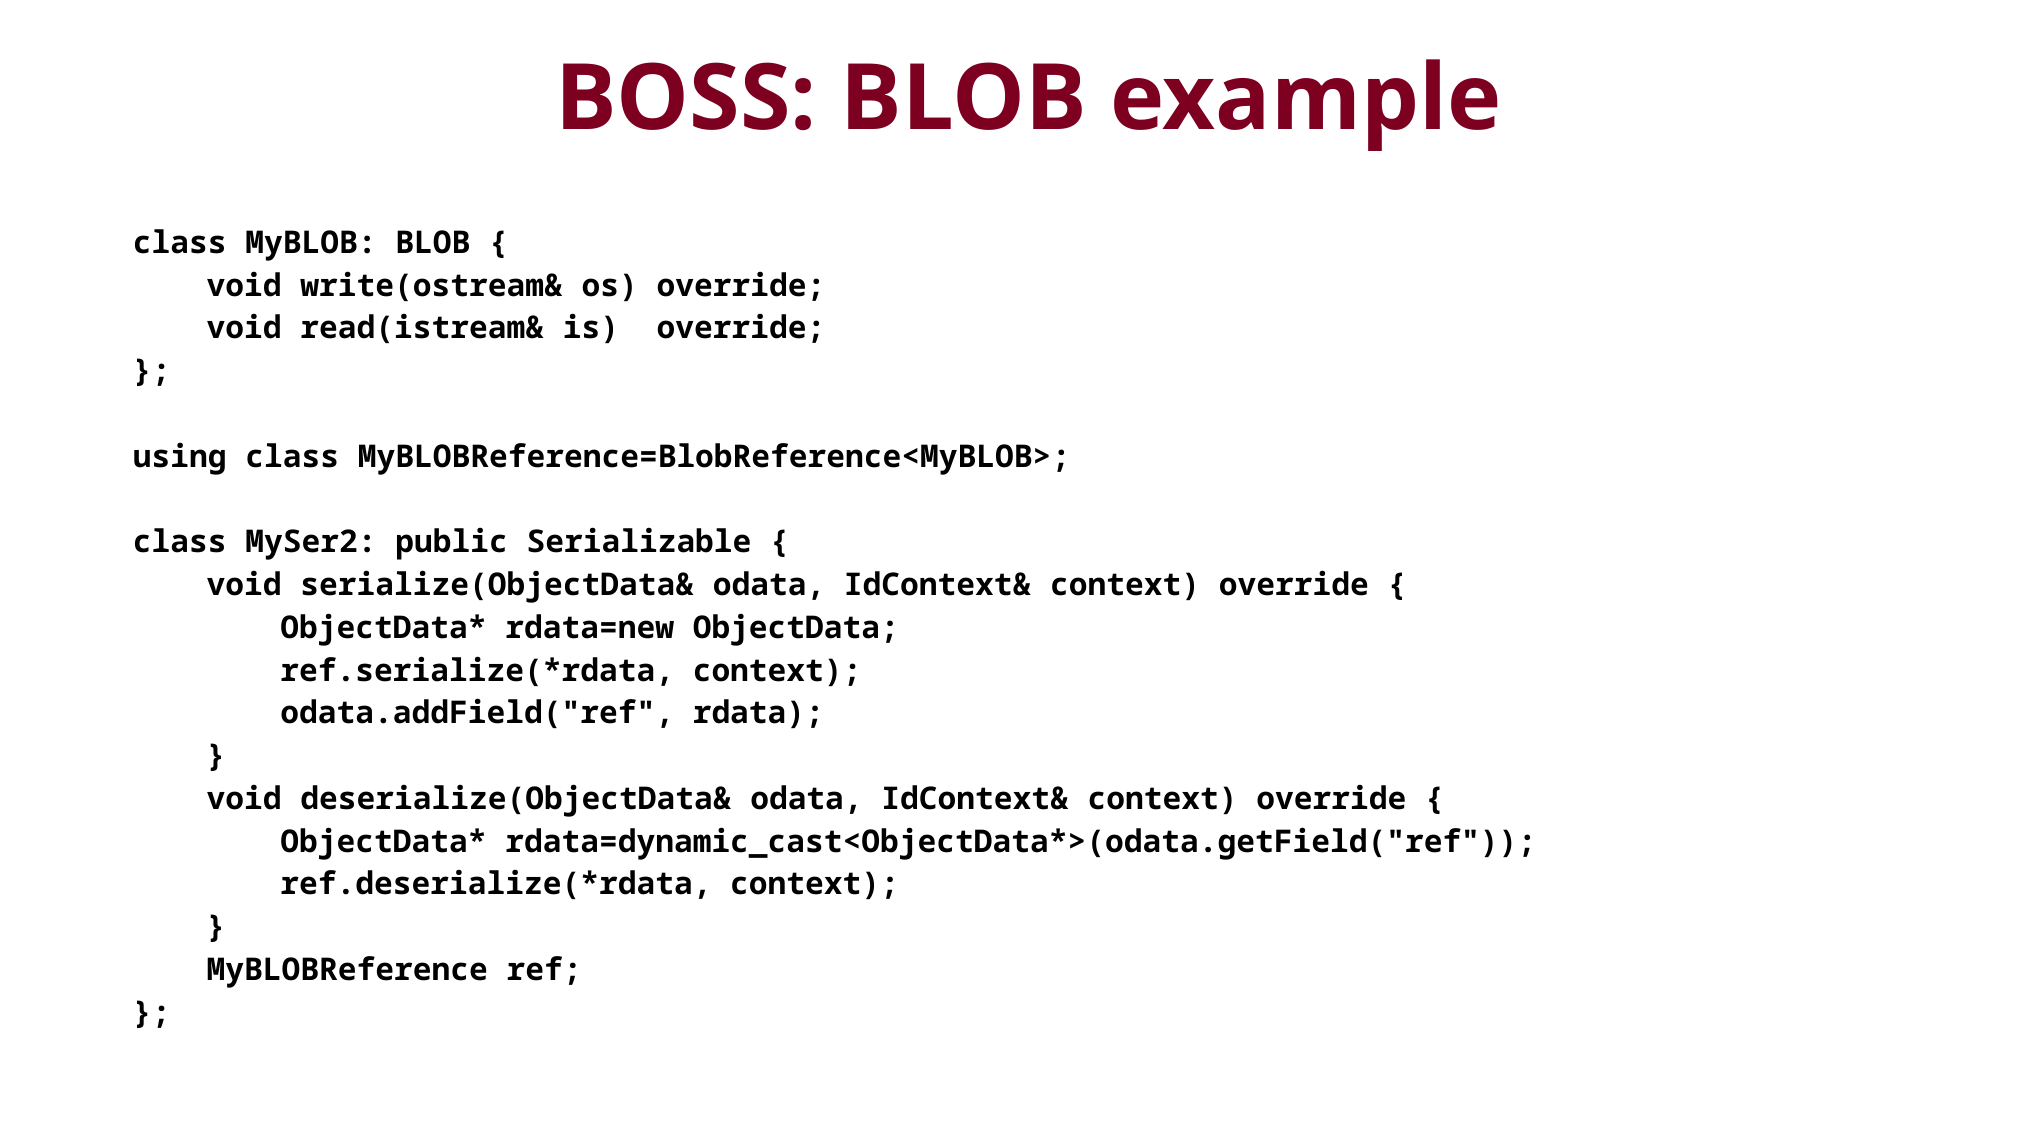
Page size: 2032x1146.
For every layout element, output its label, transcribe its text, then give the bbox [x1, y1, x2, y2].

title BOSS: BLOB example [37, 10, 2020, 178]
text_box class MyBLOB: BLOB { void write(ostream& os) override; void read(istream& is) override; }; using class MyBLOBReference=BlobReference<MyBLOB>; class MySer2: public Serializable { void serialize(ObjectData& odata, IdContext& context) override { ObjectData* rdata=new ObjectData; ref.serialize(*rdata, context); odata.addField("ref", rdata); } void deserialize(ObjectData& odata, IdContext& context) override { ObjectData* rdata=dynamic_cast<ObjectData*>(odata.getField("ref")); ref.deserialize(*rdata, context); } MyBLOBReference ref; }; [118, 212, 1560, 957]
